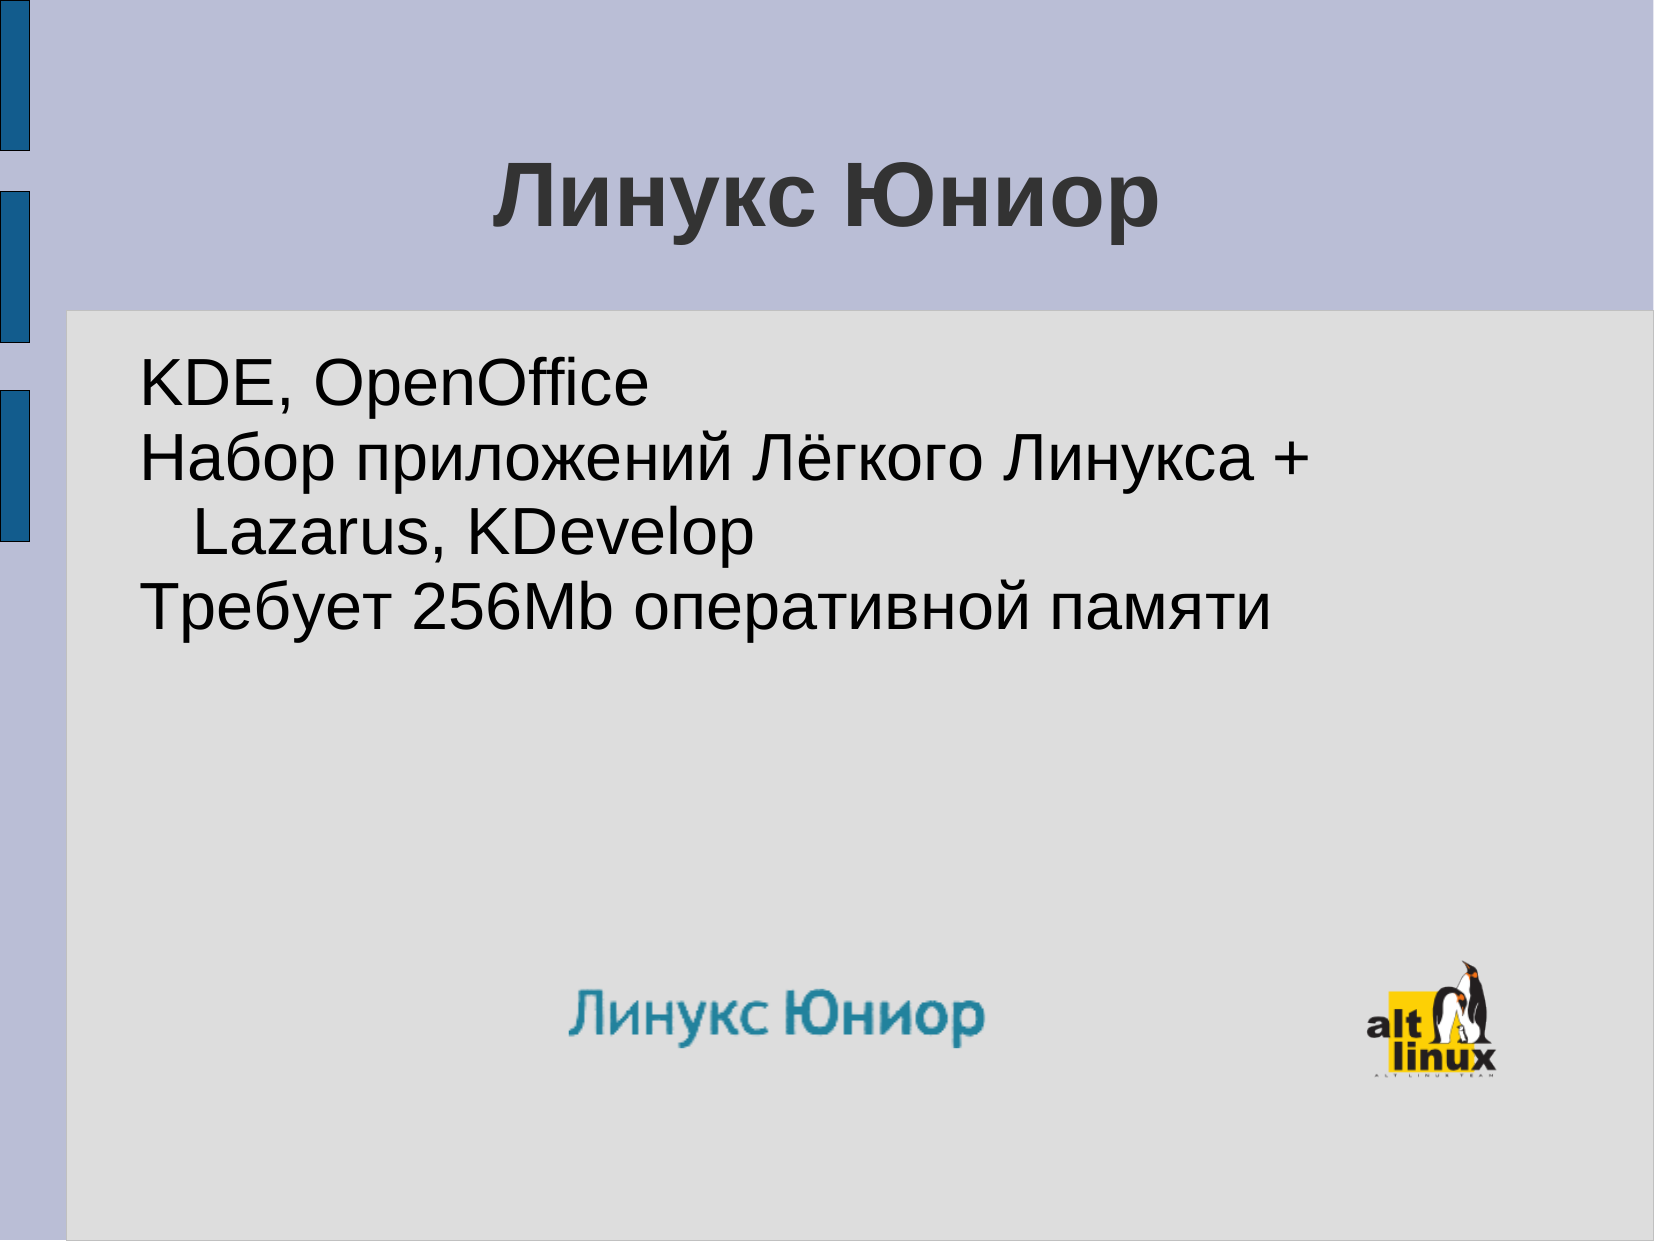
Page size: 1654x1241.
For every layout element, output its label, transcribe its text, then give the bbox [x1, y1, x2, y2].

title Линукс Юниор [121, 98, 1534, 291]
picture [501, 915, 1034, 1079]
list KDE, OpenOffice Набор приложений Лёгкого Линукса + Lazarus, KDevelop Требует 256Mb оперативной памяти [121, 344, 1534, 1112]
